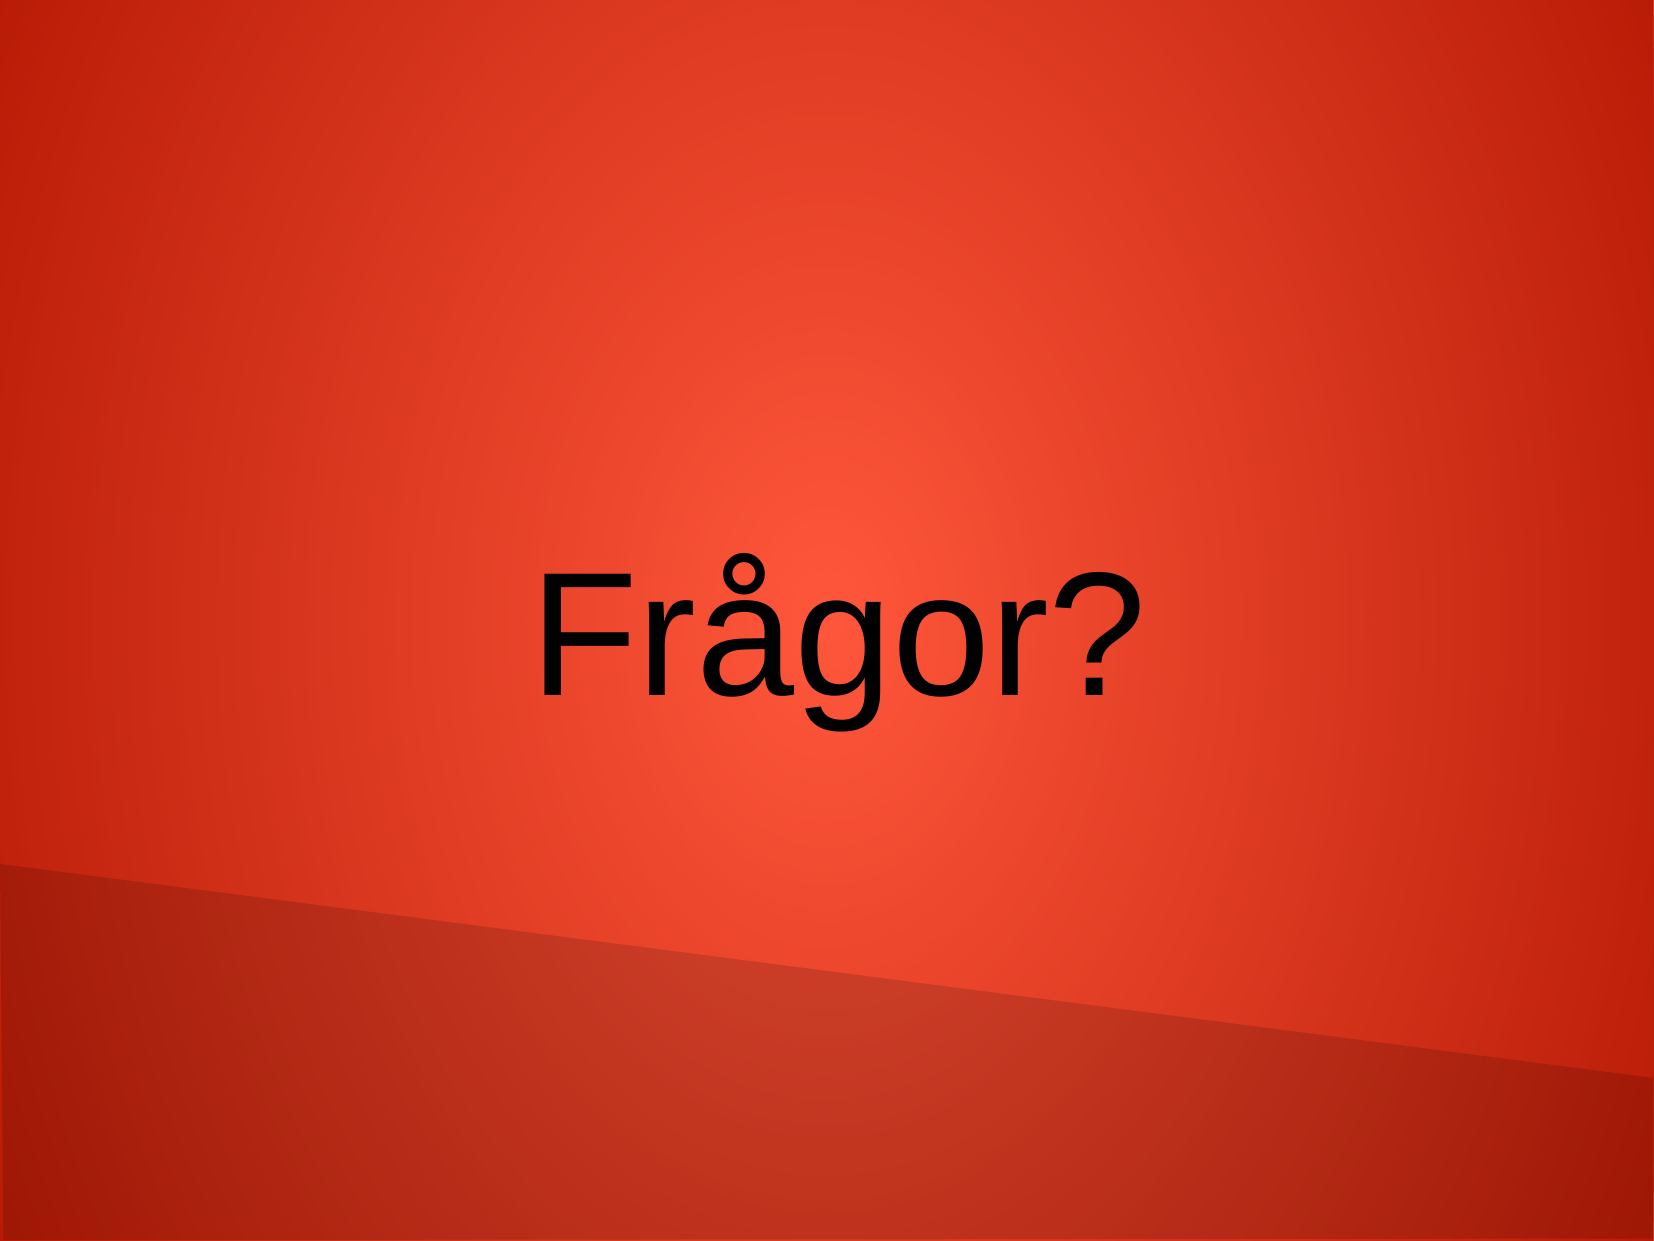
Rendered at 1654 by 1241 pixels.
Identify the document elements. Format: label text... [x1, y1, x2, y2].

title Frågor? [94, 531, 1583, 737]
